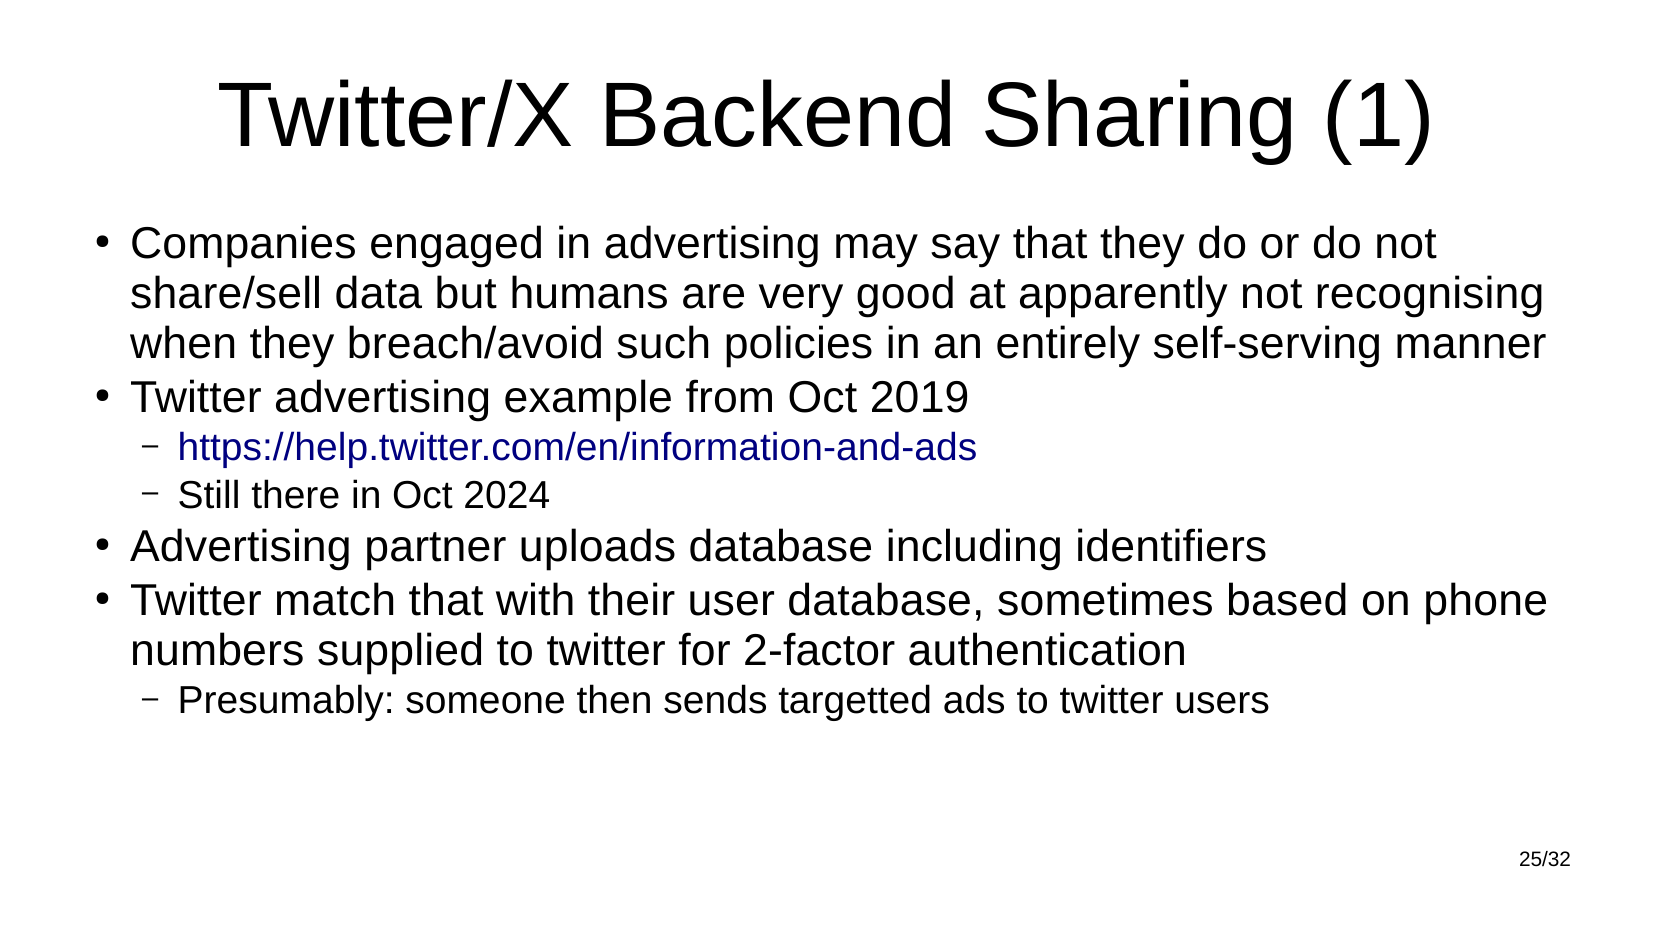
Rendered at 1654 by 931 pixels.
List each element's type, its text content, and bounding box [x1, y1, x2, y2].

list Companies engaged in advertising may say that they do or do not share/sell data but humans are very good at apparently not recognising when they breach/avoid such policies in an entirely self-serving manner Twitter advertising example from Oct 2019 https://help.twitter.com/en/information-and-ads Still there in Oct 2024 Advertising partner uploads database including identifiers Twitter match that with their user database, sometimes based on phone numbers supplied to twitter for 2-factor authentication Presumably: someone then sends targetted ads to twitter users [82, 217, 1571, 758]
title Twitter/X Backend Sharing (1) [82, 37, 1571, 193]
